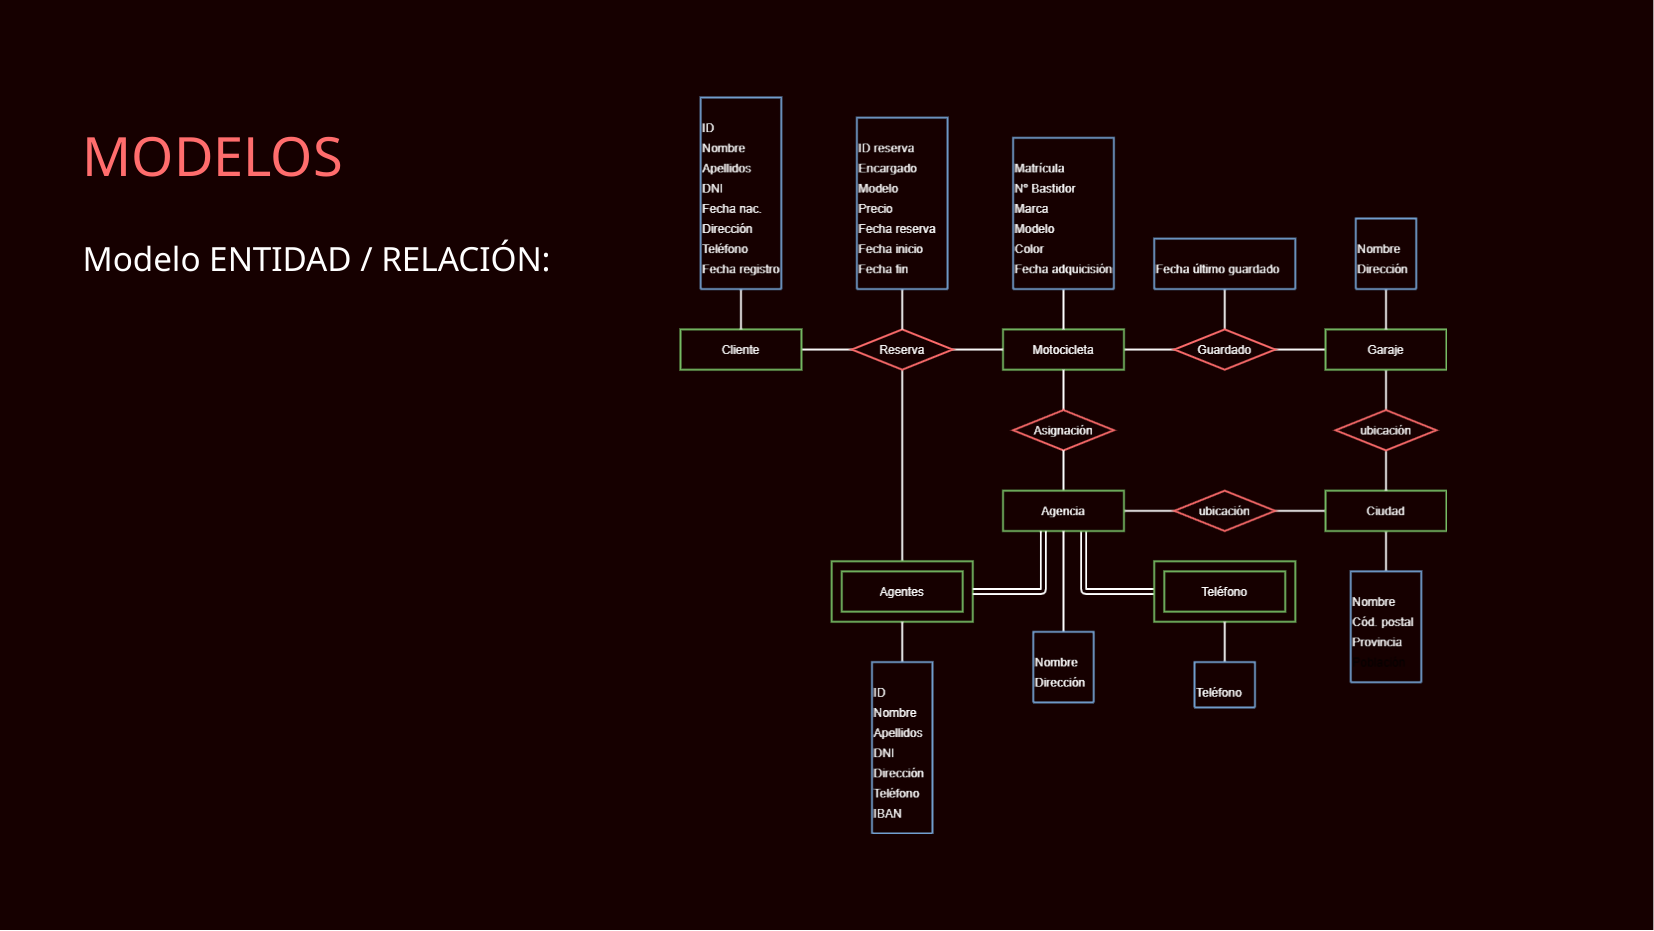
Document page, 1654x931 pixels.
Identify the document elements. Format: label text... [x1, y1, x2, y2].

title MODELOS [82, 37, 1571, 193]
picture [679, 96, 1447, 834]
list Modelo ENTIDAD / RELACIÓN: [82, 236, 562, 857]
